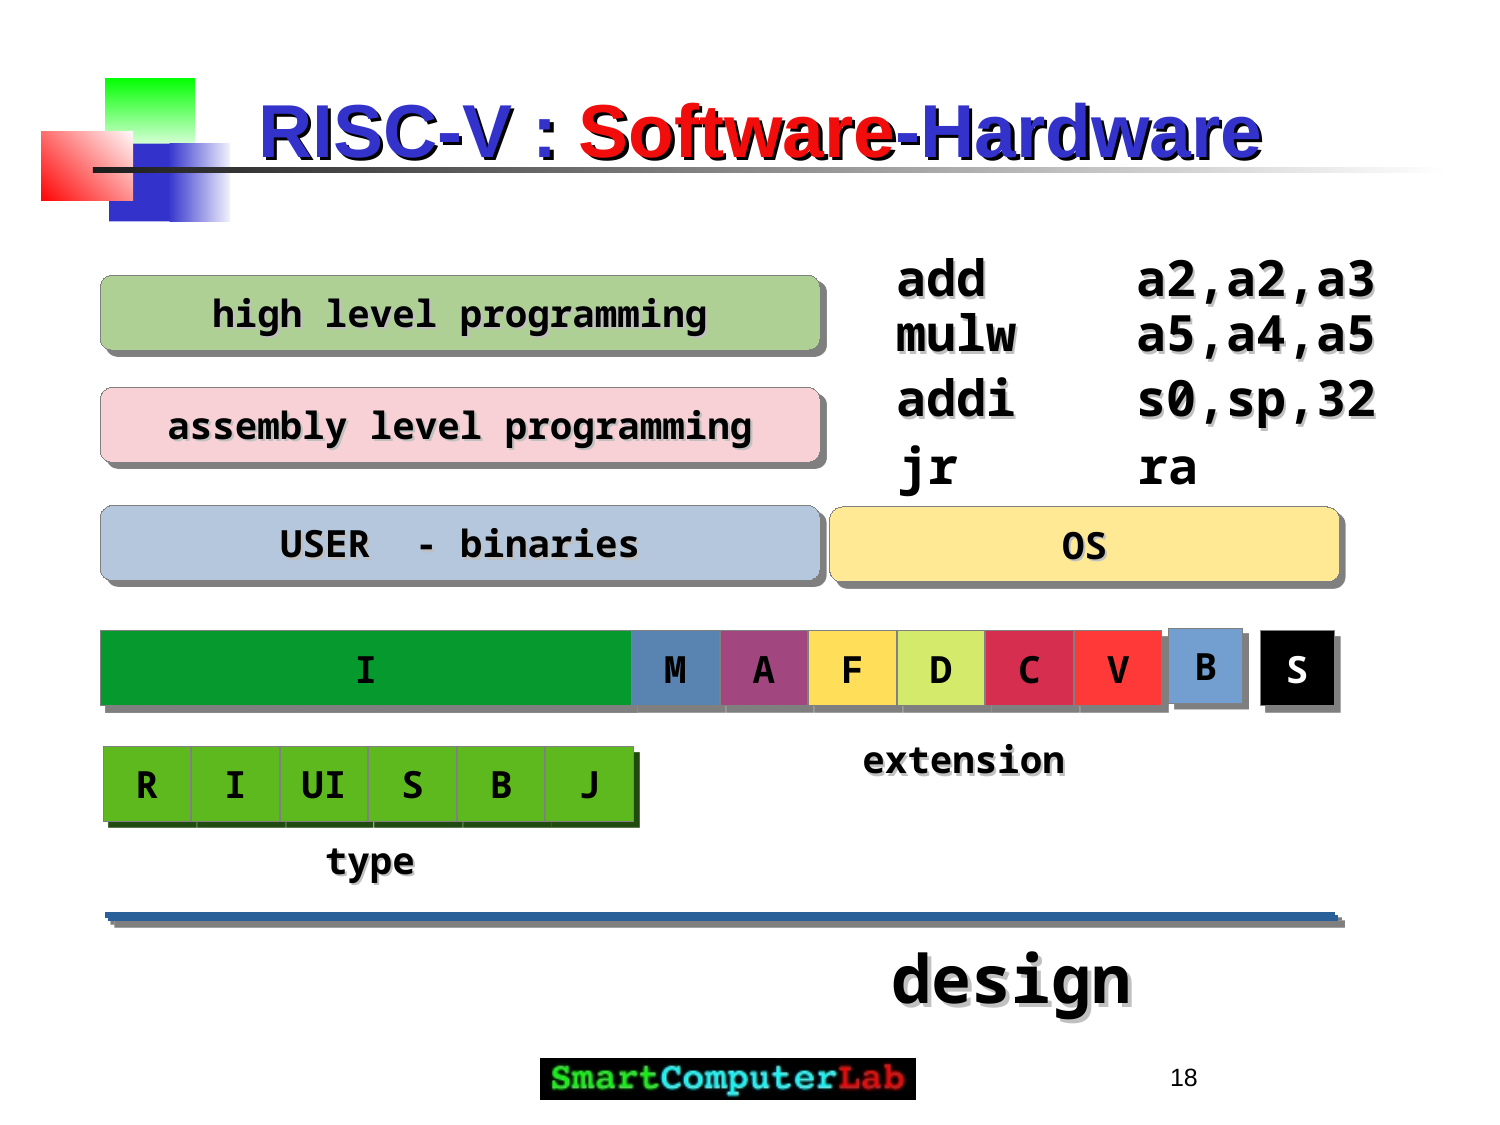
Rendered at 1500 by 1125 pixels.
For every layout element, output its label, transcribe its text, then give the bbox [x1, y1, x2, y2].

text_box OS [829, 506, 1340, 582]
picture [540, 1058, 916, 1100]
text_box extension [847, 729, 1091, 796]
text_box B [457, 746, 545, 822]
text_box J [545, 746, 634, 822]
text_box design [876, 929, 1171, 1025]
text_box F [808, 630, 897, 706]
text_box type [309, 829, 458, 890]
text_box S [1260, 630, 1335, 706]
text_box A [720, 630, 808, 706]
text_box UI [280, 746, 368, 822]
text_box I [100, 630, 631, 706]
text_box M [631, 630, 720, 706]
text_box add a2,a2,a3 [881, 239, 1452, 315]
text_box I [191, 746, 280, 822]
text_box addi s0,sp,32 [881, 359, 1437, 460]
text_box mulw a5,a4,a5 [881, 294, 1437, 359]
text_box USER - binaries [100, 505, 821, 581]
text_box high level programming [100, 275, 821, 351]
text_box V [1074, 630, 1162, 706]
text_box S [368, 746, 457, 822]
title RISC-V : Software-Hardware [100, 74, 1421, 180]
text_box C [985, 630, 1074, 706]
text_box jr ra [883, 427, 1274, 502]
text_box R [103, 746, 191, 822]
text_box D [897, 630, 985, 706]
text_box assembly level programming [100, 387, 821, 463]
text_box B [1168, 628, 1243, 704]
